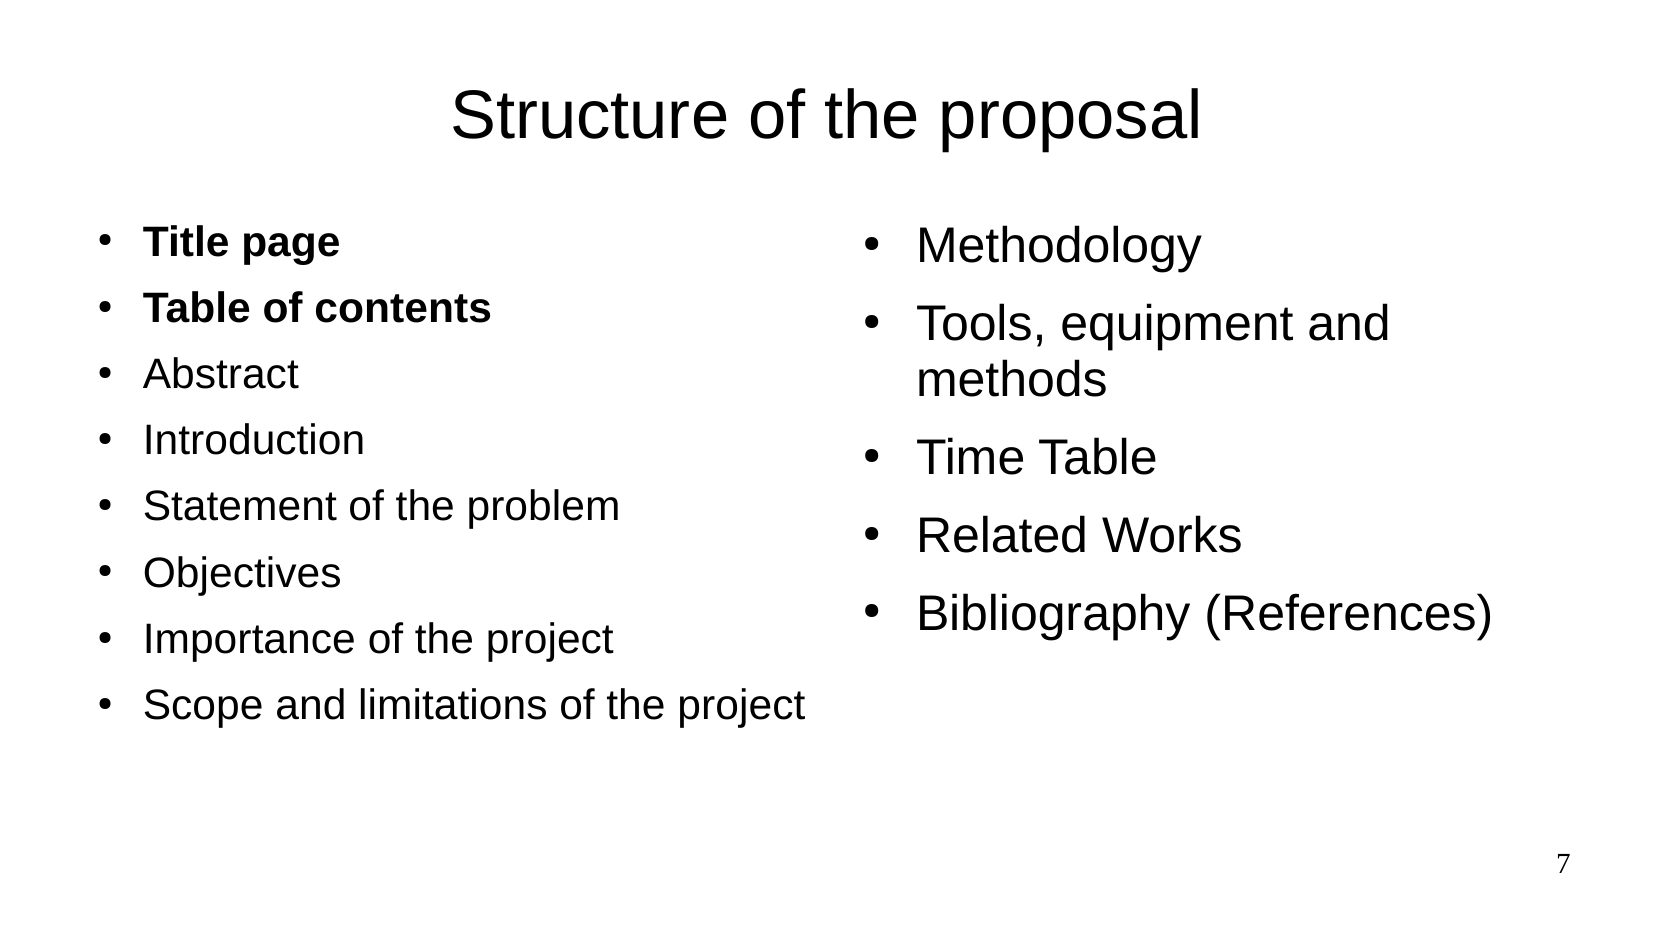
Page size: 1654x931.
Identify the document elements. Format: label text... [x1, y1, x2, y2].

title Structure of the proposal [82, 37, 1571, 193]
list Title page Table of contents Abstract Introduction Statement of the problem Objectives Importance of the project Scope and limitations of the project [82, 217, 809, 758]
list Methodology Tools, equipment and methods Time Table Related Works Bibliography (References) [845, 217, 1572, 758]
